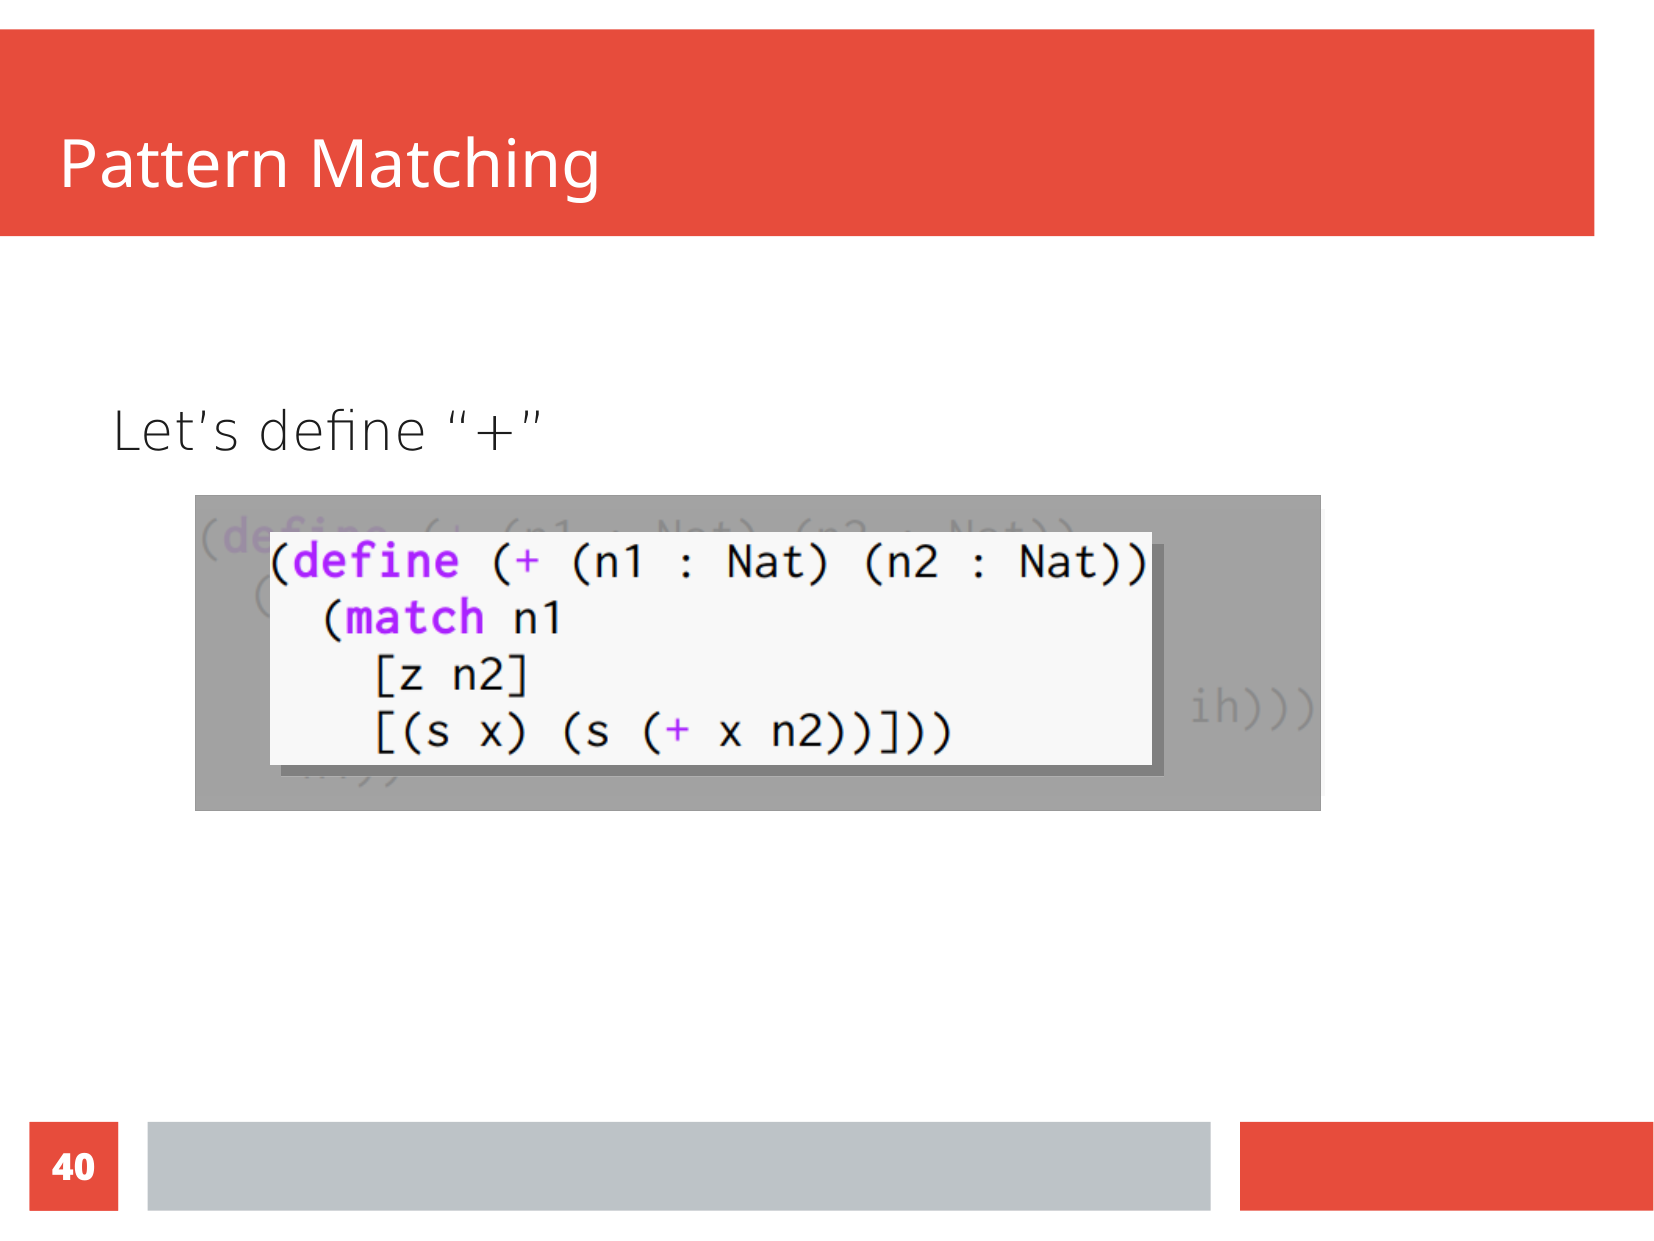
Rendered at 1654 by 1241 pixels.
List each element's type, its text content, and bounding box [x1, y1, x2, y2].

title Pattern Matching [59, 59, 1595, 207]
text_box [195, 495, 1321, 811]
picture [270, 532, 1152, 766]
list Let’s define “+” [59, 324, 1565, 1093]
picture [1321, 509, 1325, 796]
